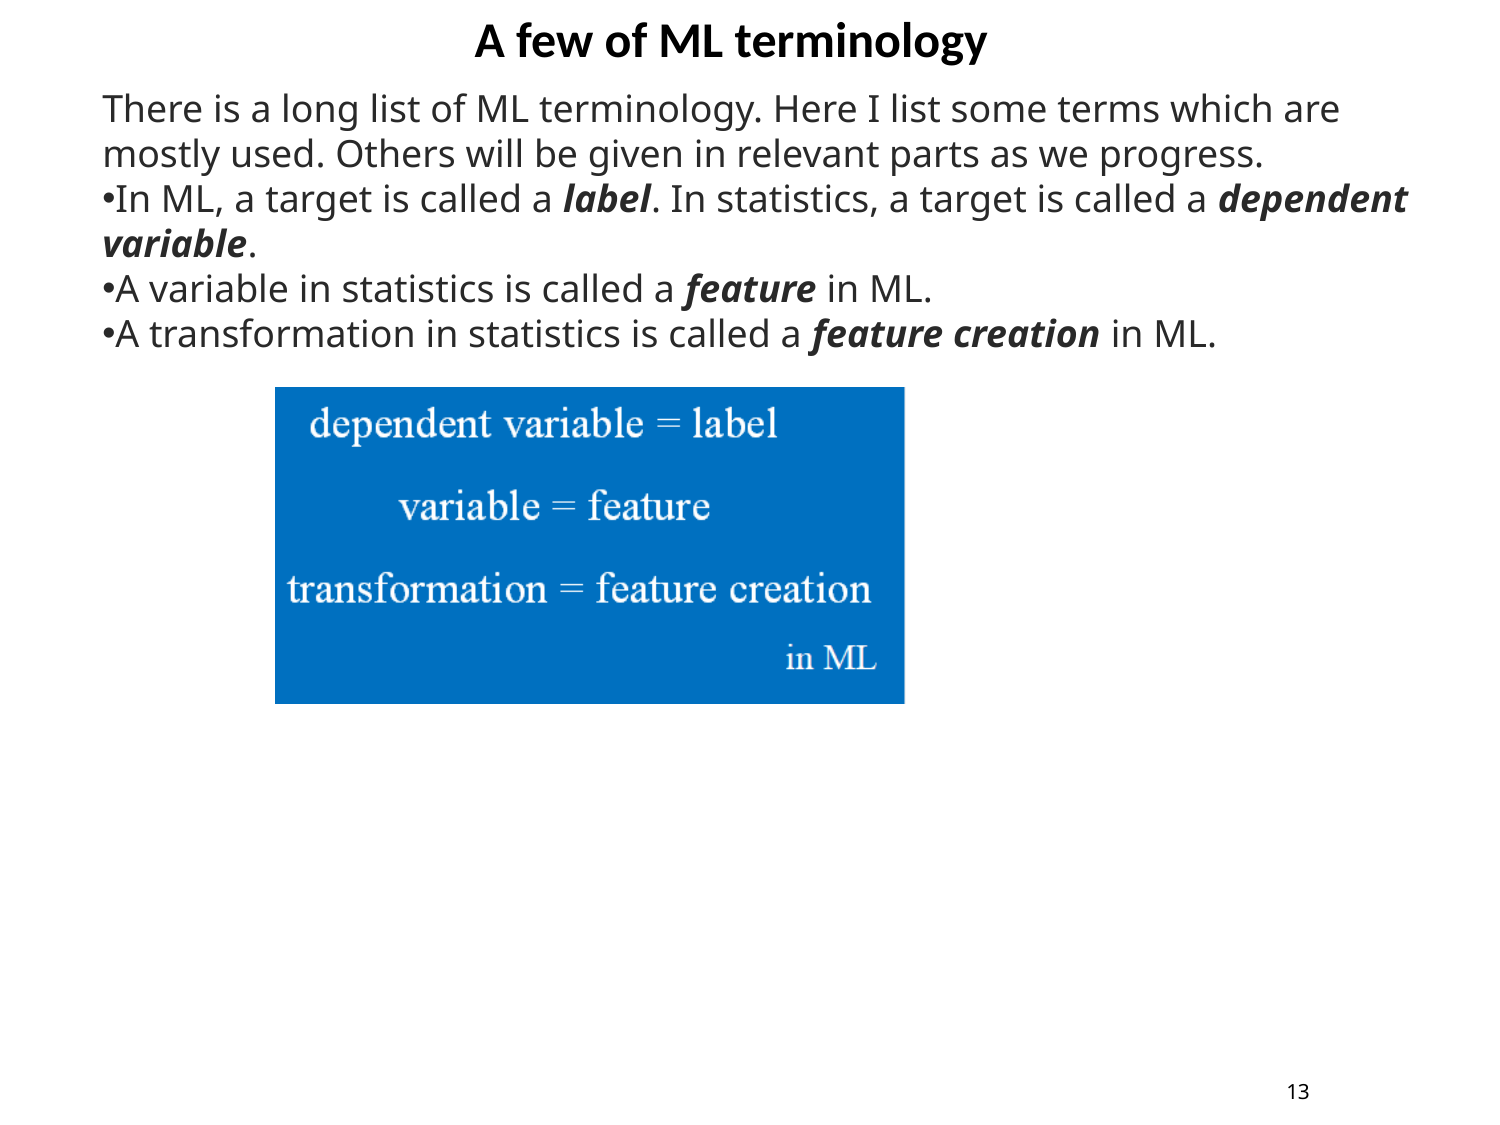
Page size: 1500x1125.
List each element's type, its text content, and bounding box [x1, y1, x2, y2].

picture [275, 387, 906, 704]
text_box There is a long list of ML terminology. Here I list some terms which are mostly used. Others will be given in relevant parts as we progress. In ML, a target is called a label. In statistics, a target is called a dependent variable. A variable in statistics is called a feature in ML. A transformation in statistics is called a feature creation in ML. [87, 77, 1425, 363]
slide_number 13 [1279, 1076, 1328, 1125]
text_box A few of ML terminology [124, 0, 1338, 75]
